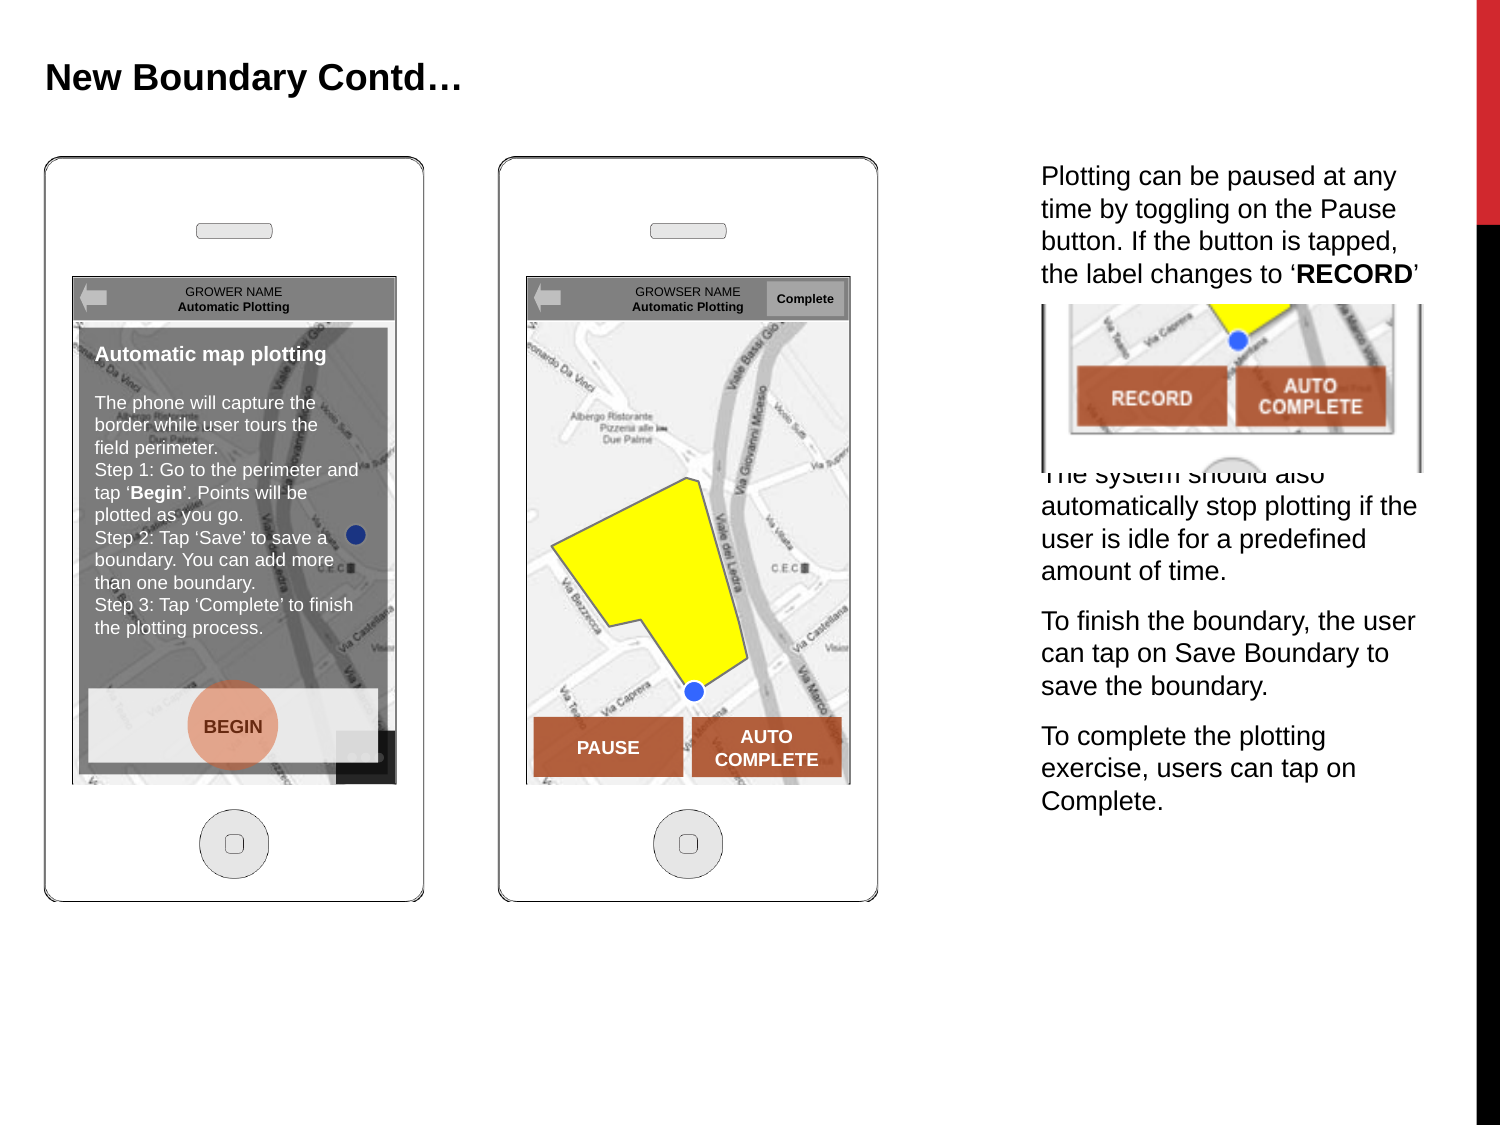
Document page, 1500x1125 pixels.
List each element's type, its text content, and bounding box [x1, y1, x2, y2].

text_box [79, 327, 396, 785]
text_box New Boundary Contd… [34, 47, 475, 104]
text_box BEGIN [260, 688, 379, 763]
text_box Plotting can be paused at any time by toggling on the Pause button. If the button is tapped, the label changes to ‘RECORD’ The system should also automatically stop plotting if the user is idle for a predefined amount of time. To finish the boundary, the user can tap on Save Boundary to save the boundary. To complete the plotting exercise, users can tap on Complete. [1030, 153, 1448, 1097]
text_box BEGIN [88, 688, 206, 763]
picture [497, 155, 879, 902]
text_box Complete [766, 281, 845, 317]
text_box PAUSE [533, 716, 684, 777]
text_box Automatic map plotting The phone will capture the border while user tours the field perimeter. Step 1: Go to the perimeter and tap ‘Begin’. Points will be plotted as you go. Step 2: Tap ‘Save’ to save a boundary. You can add more than one boundary. Step 3: Tap ‘Complete’ to finish the plotting process. [79, 332, 383, 646]
text_box GROWSER NAME Automatic Plotting [527, 277, 849, 321]
text_box [533, 283, 561, 313]
text_box [79, 283, 107, 313]
text_box AUTO COMPLETE [691, 717, 842, 778]
picture [43, 155, 425, 902]
text_box [551, 477, 748, 703]
text_box GROWER NAME Automatic Plotting [73, 277, 395, 321]
picture [1040, 304, 1424, 473]
